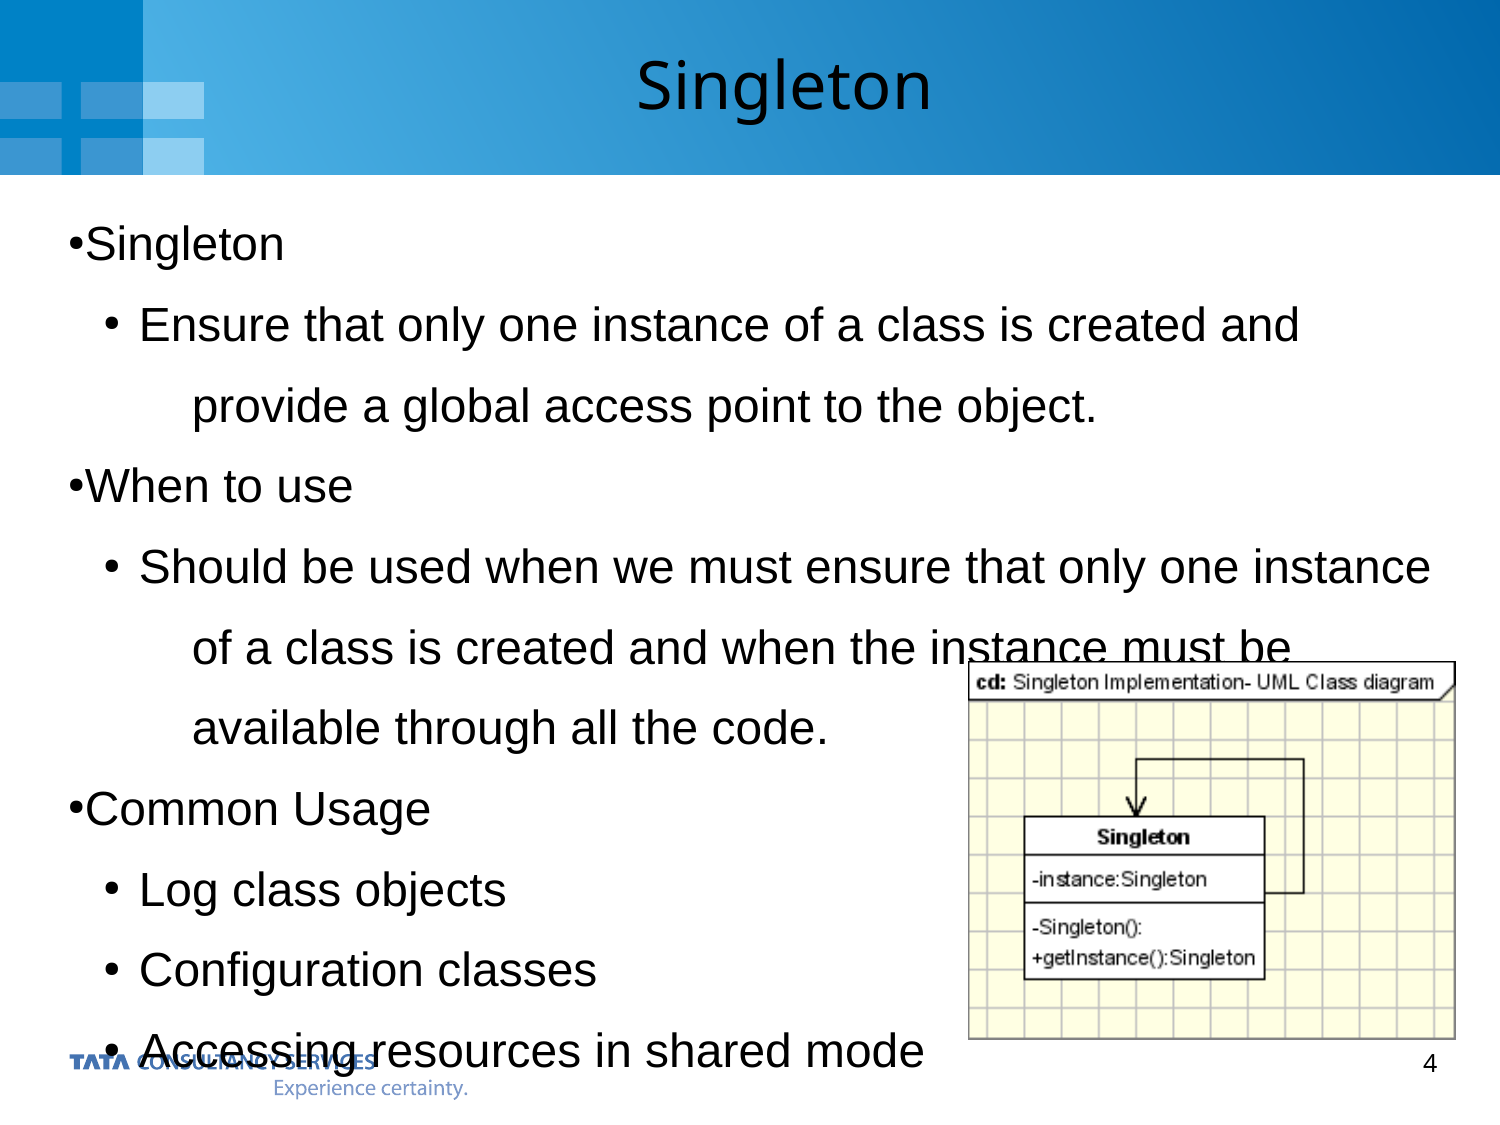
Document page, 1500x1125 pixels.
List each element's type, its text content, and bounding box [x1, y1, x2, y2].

text_box Singleton [224, 11, 1347, 154]
text_box Singleton Ensure that only one instance of a class is created and provide a global access point to the object. When to use Should be used when we must ensure that only one instance of a class is created and when the instance must be available through all the code. Common Usage Log class objects Configuration classes Accessing resources in shared mode [35, 183, 1465, 1059]
picture [968, 661, 1456, 1040]
